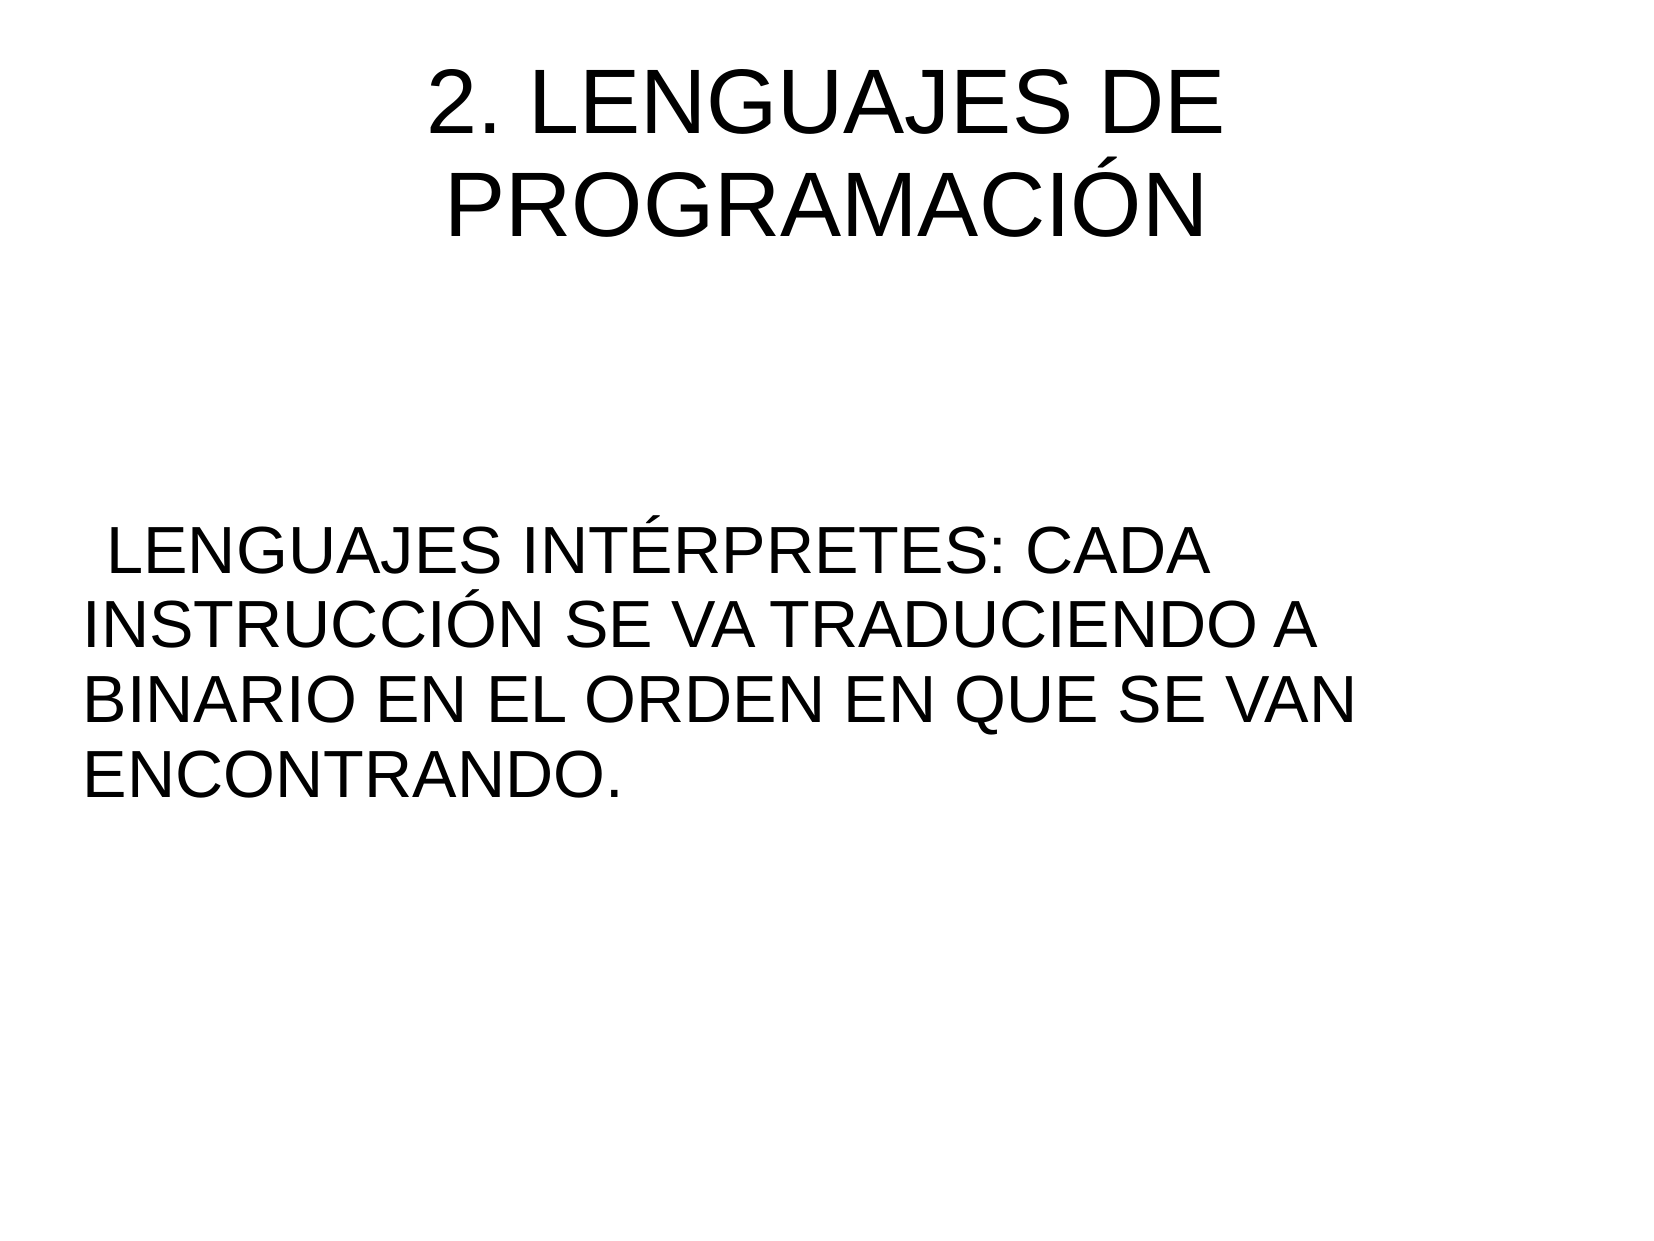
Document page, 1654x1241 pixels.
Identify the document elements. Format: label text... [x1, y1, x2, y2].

title 2. LENGUAJES DE PROGRAMACIÓN [82, 49, 1571, 257]
subtitle LENGUAJES INTÉRPRETES: CADA INSTRUCCIÓN SE VA TRADUCIENDO A BINARIO EN EL ORDEN EN QUE SE VAN ENCONTRANDO. [82, 290, 1571, 1109]
